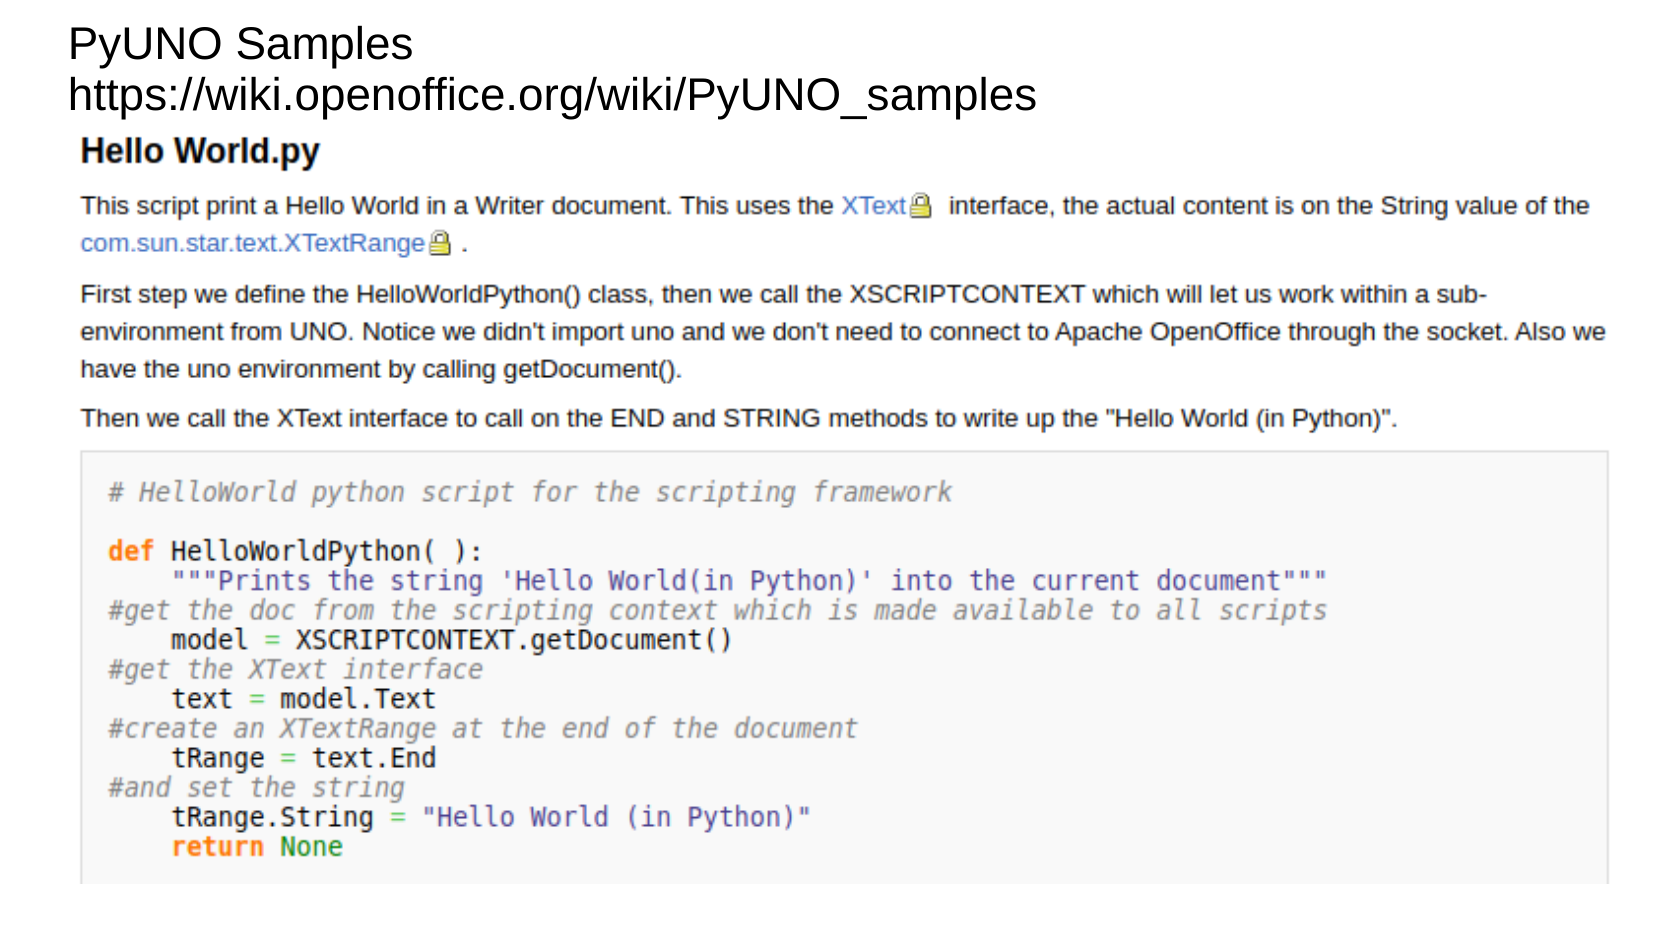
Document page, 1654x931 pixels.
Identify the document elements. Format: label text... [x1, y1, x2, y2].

subtitle PyUNO Samples https://wiki.openoffice.org/wiki/PyUNO_samples [67, 17, 1557, 124]
picture [67, 124, 1631, 885]
